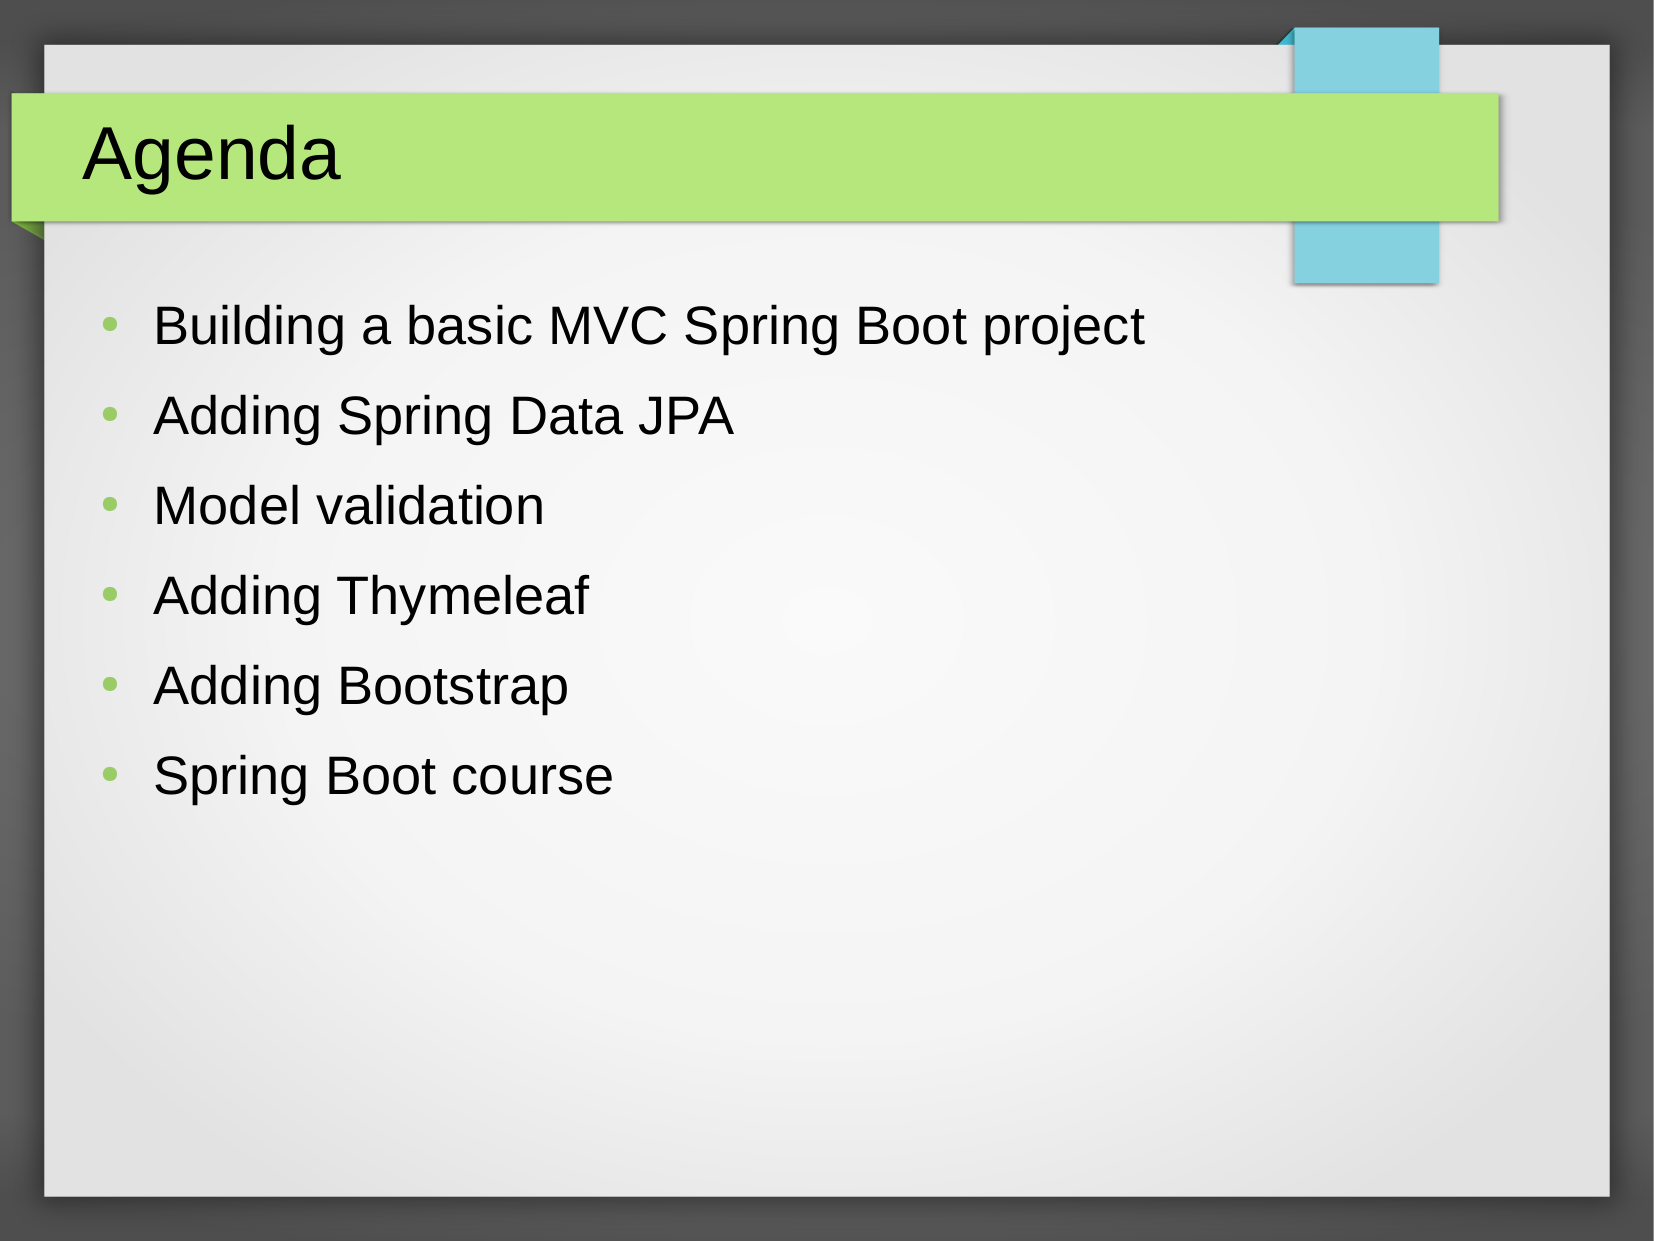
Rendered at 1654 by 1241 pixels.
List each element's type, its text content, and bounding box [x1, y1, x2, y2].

picture [0, 0, 1654, 1241]
title Agenda [82, 94, 1264, 213]
list Building a basic MVC Spring Boot project Adding Spring Data JPA Model validation Adding Thymeleaf Adding Bootstrap Spring Boot course [82, 295, 1571, 1015]
